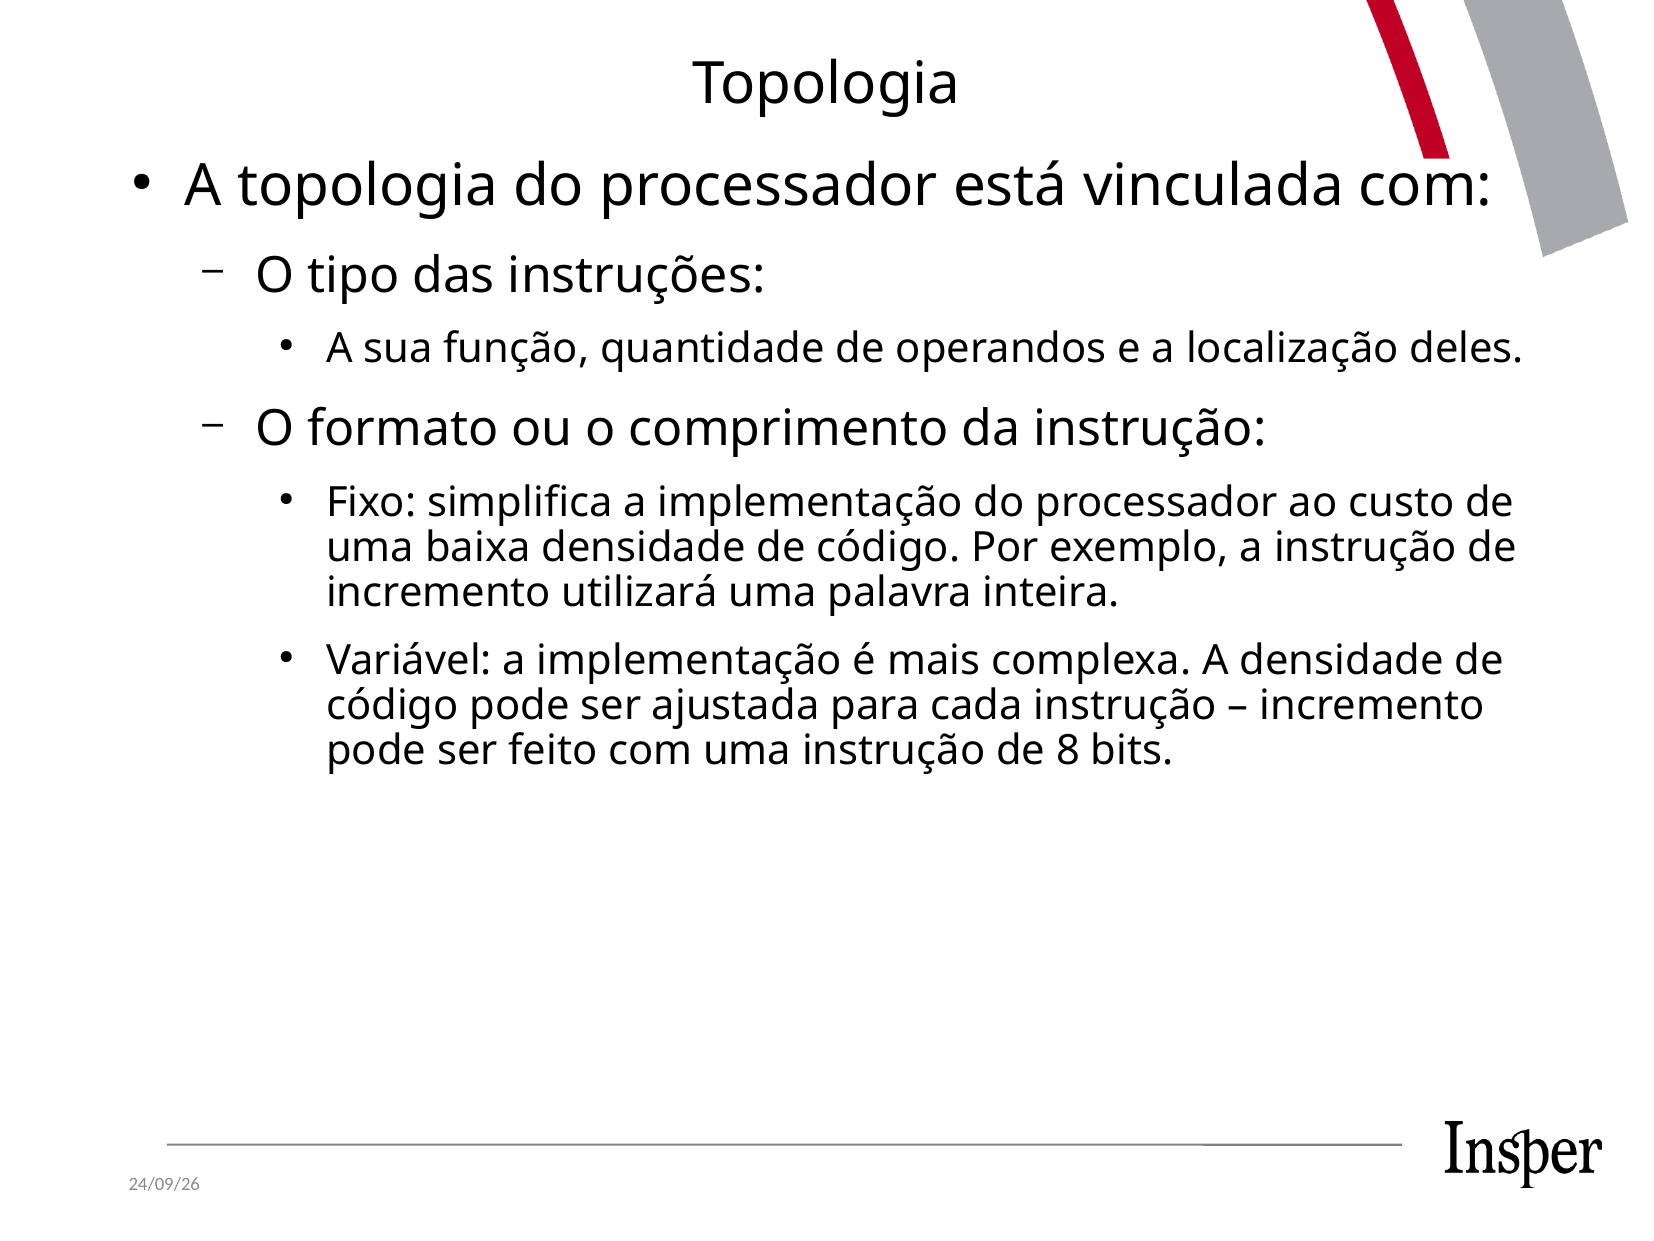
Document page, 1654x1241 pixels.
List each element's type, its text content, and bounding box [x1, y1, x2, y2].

list Topologia A topologia do processador está vinculada com: O tipo das instruções: A sua função, quantidade de operandos e a localização deles. O formato ou o comprimento da instrução: Fixo: simplifica a implementação do processador ao custo de uma baixa densidade de código. Por exemplo, a instrução de incremento utilizará uma palavra inteira. Variável: a implementação é mais complexa. A densidade de código pode ser ajustada para cada instrução – incremento pode ser feito com uma instrução de 8 bits. [113, 53, 1540, 1134]
